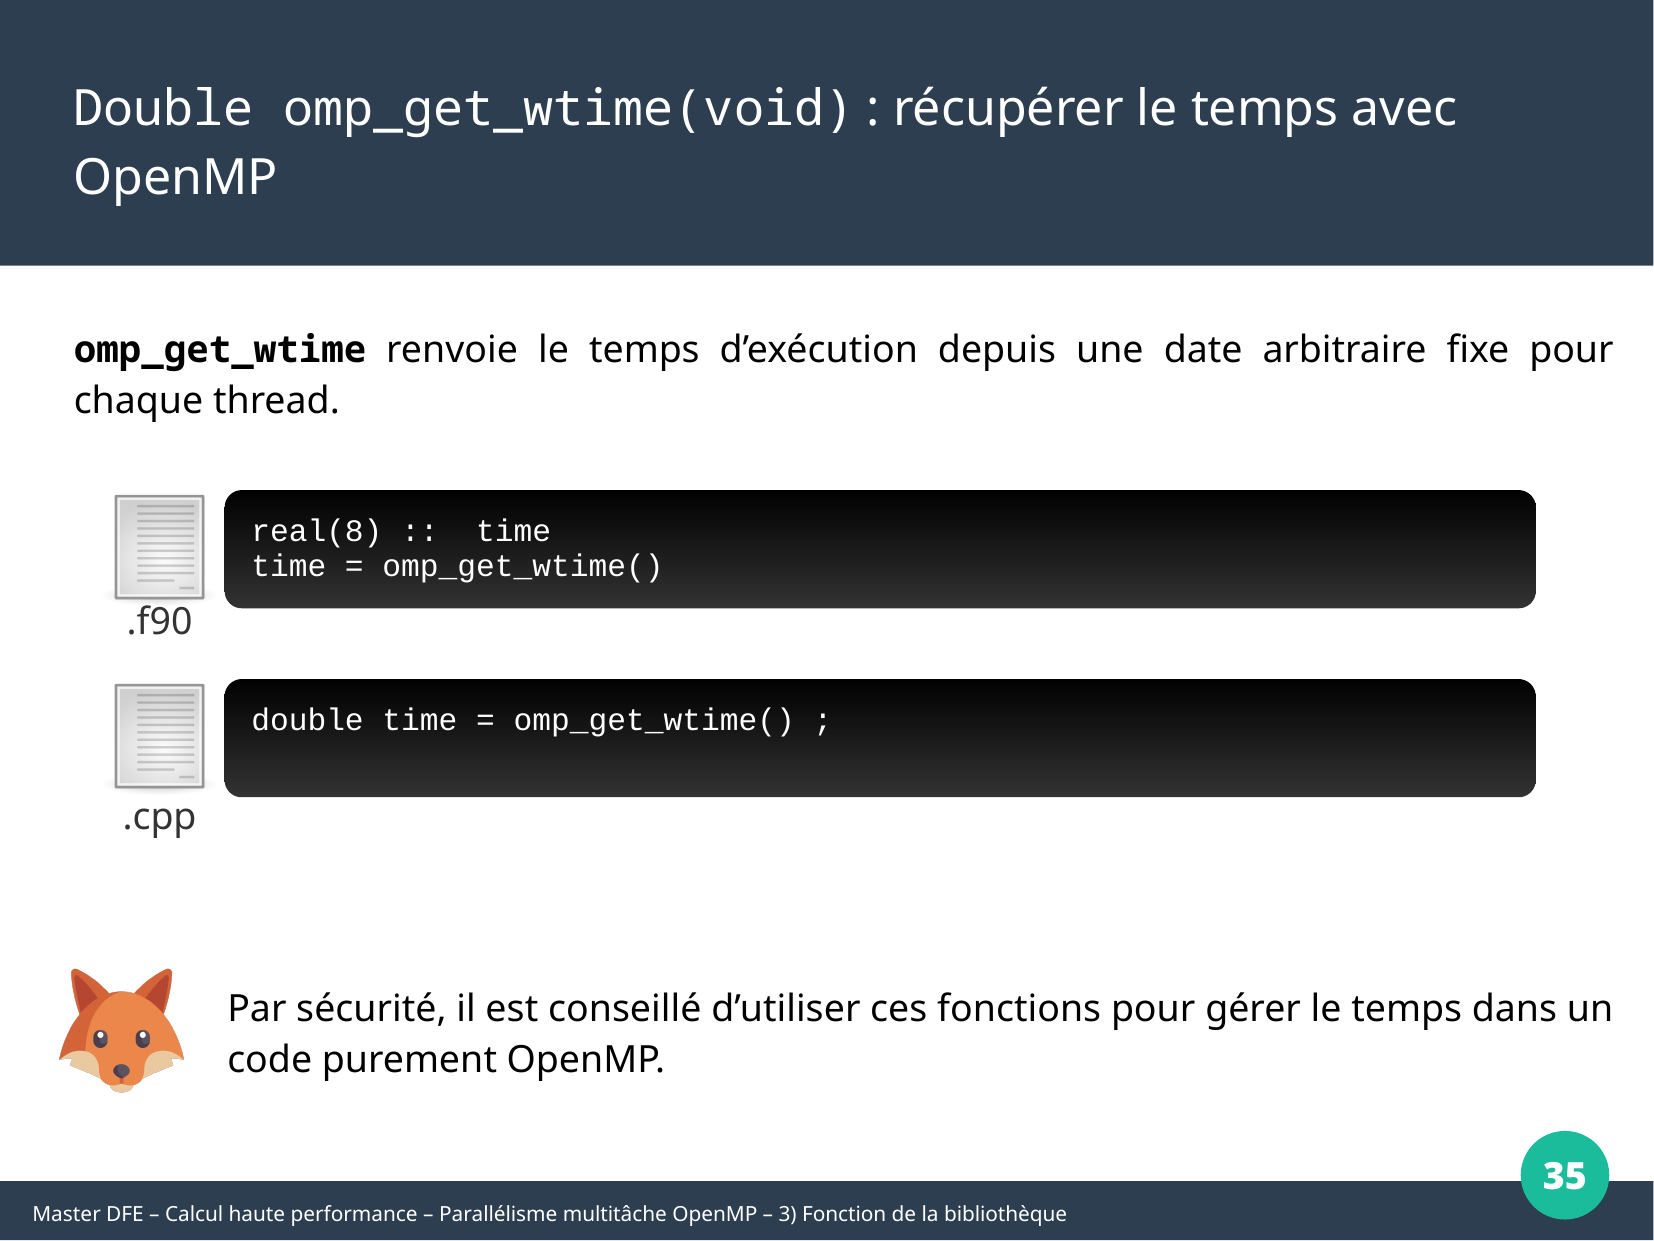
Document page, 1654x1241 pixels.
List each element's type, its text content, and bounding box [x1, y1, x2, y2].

text_box .f90 [82, 587, 237, 653]
picture [100, 679, 219, 781]
text_box .cpp [82, 781, 237, 848]
text_box double time = omp_get_wtime() ; [236, 696, 1507, 751]
picture [100, 490, 219, 587]
text_box [224, 490, 1536, 609]
text_box Double omp_get_wtime(void) : récupérer le temps avec OpenMP [59, 64, 1654, 283]
text_box real(8) :: time time = omp_get_wtime() [236, 507, 1507, 594]
text_box Master DFE – Calcul haute performance – Parallélisme multitâche OpenMP – 3) Fonction de la bibliothèque [17, 1191, 1436, 1235]
text_box omp_get_wtime renvoie le temps d’exécution depuis une date arbitraire fixe pour chaque thread. [59, 314, 1630, 533]
text_box [224, 679, 1536, 798]
picture [59, 968, 184, 1093]
text_box Par sécurité, il est conseillé d’utiliser ces fonctions pour gérer le temps dans un code purement OpenMP. [212, 974, 1630, 1091]
